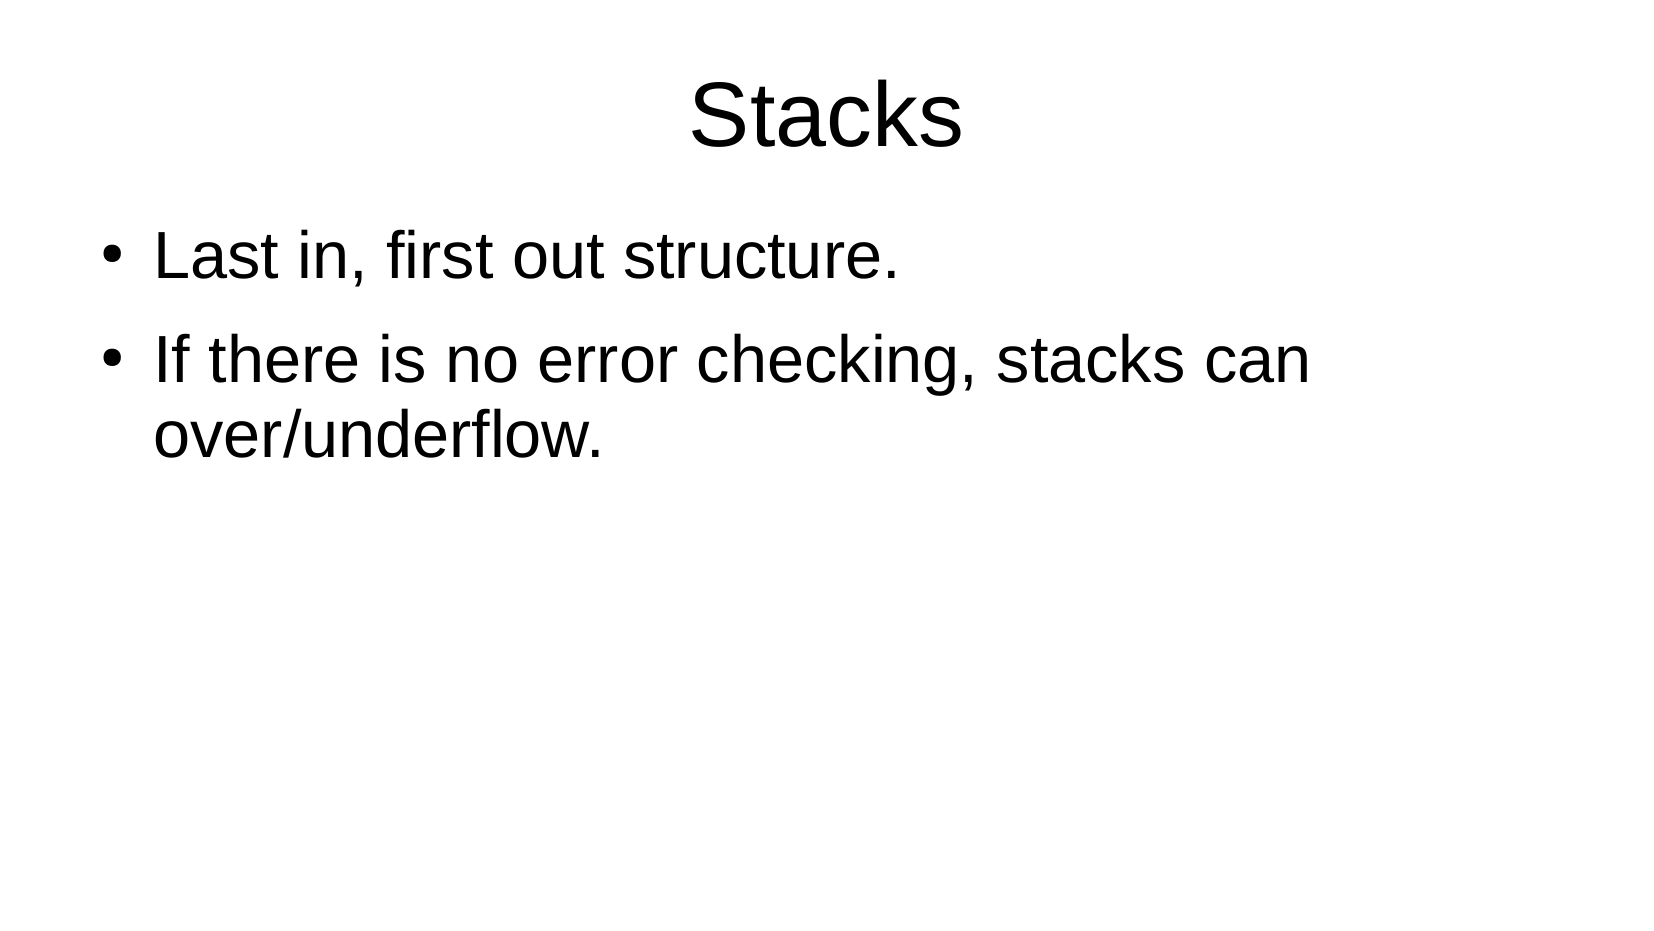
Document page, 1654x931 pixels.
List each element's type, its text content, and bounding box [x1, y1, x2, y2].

list Last in, first out structure. If there is no error checking, stacks can over/underflow. [82, 217, 1571, 758]
title Stacks [82, 37, 1571, 193]
